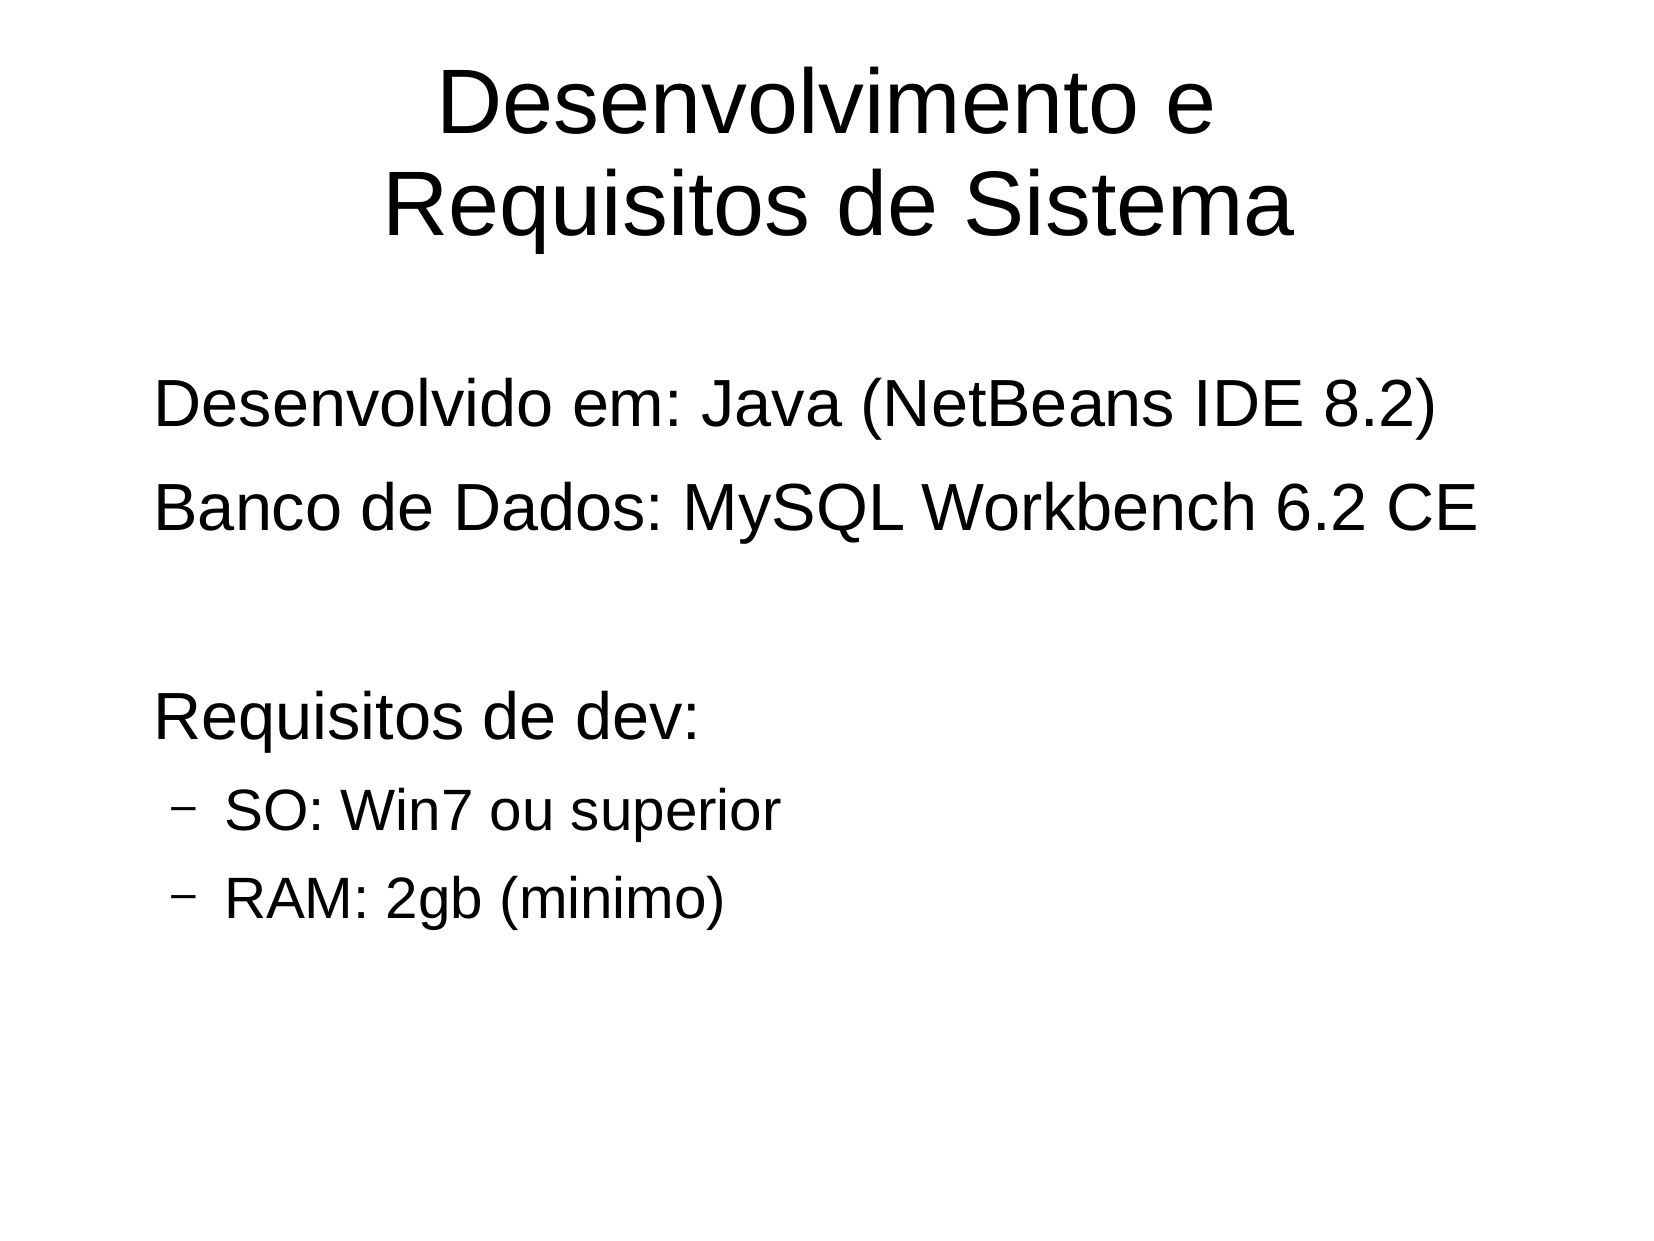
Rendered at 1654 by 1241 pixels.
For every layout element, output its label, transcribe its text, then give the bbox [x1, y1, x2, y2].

title Desenvolvimento e Requisitos de Sistema [82, 49, 1571, 257]
list Desenvolvido em: Java (NetBeans IDE 8.2) Banco de Dados: MySQL Workbench 6.2 CE Requisitos de dev: SO: Win7 ou superior RAM: 2gb (minimo) [82, 366, 1571, 1086]
